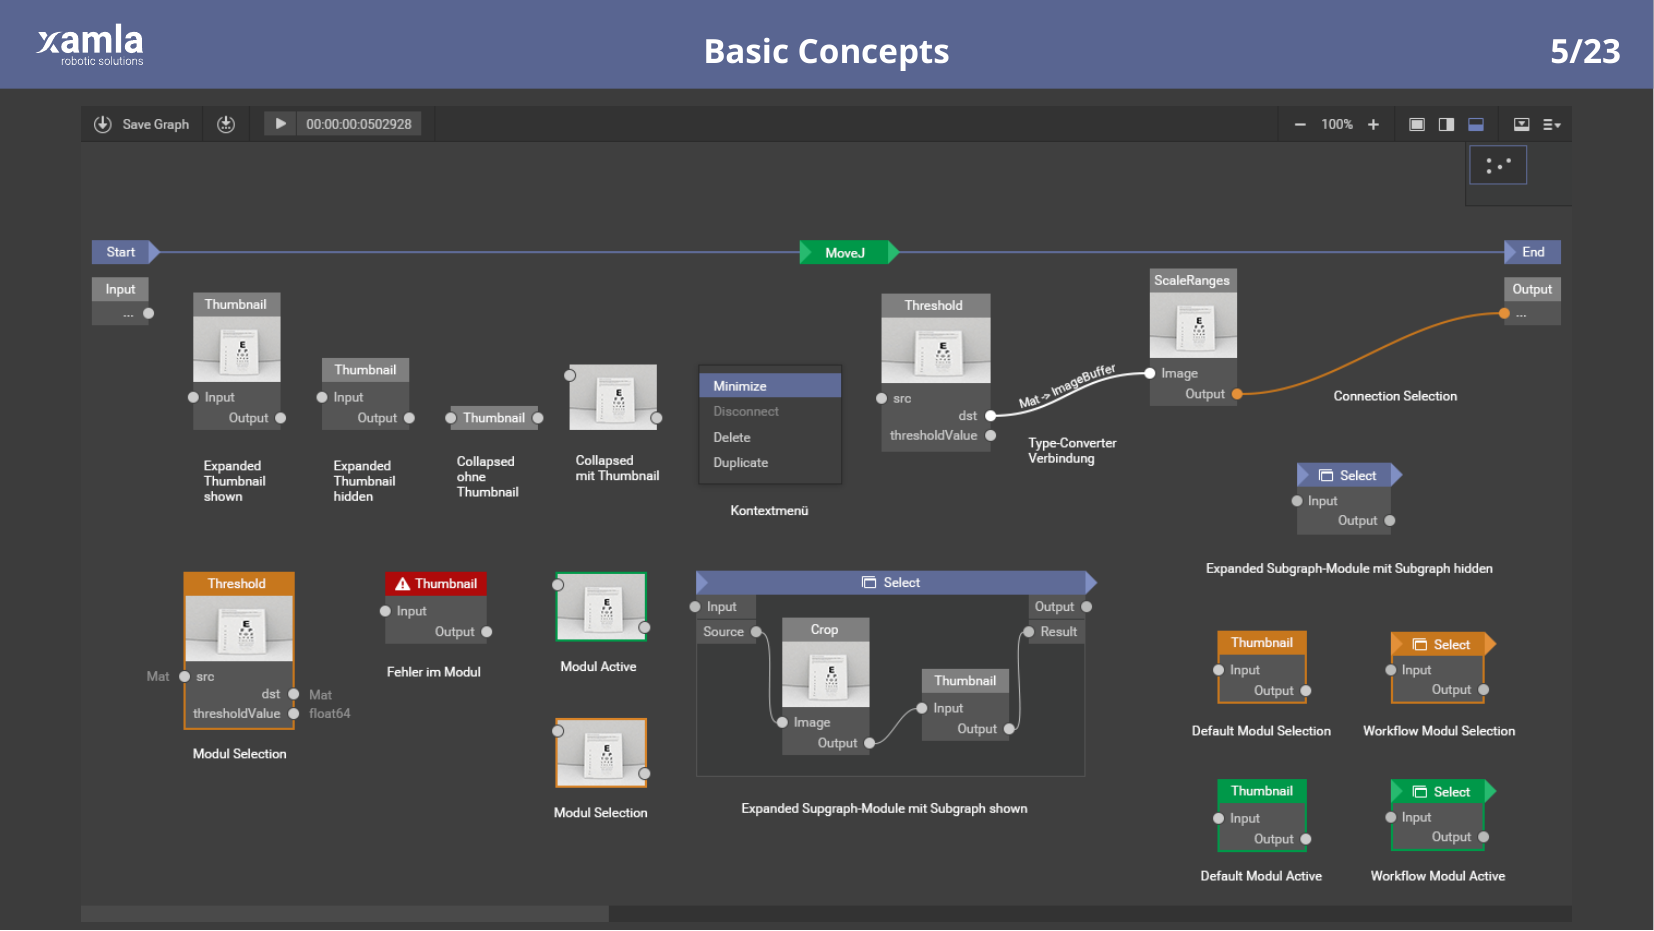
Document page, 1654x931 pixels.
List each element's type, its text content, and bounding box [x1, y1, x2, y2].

picture [81, 106, 1572, 922]
text_box Basic Concepts [296, 20, 1357, 83]
text_box [0, 0, 1654, 89]
text_box 5/23 [1511, 20, 1636, 83]
picture [35, 23, 143, 65]
